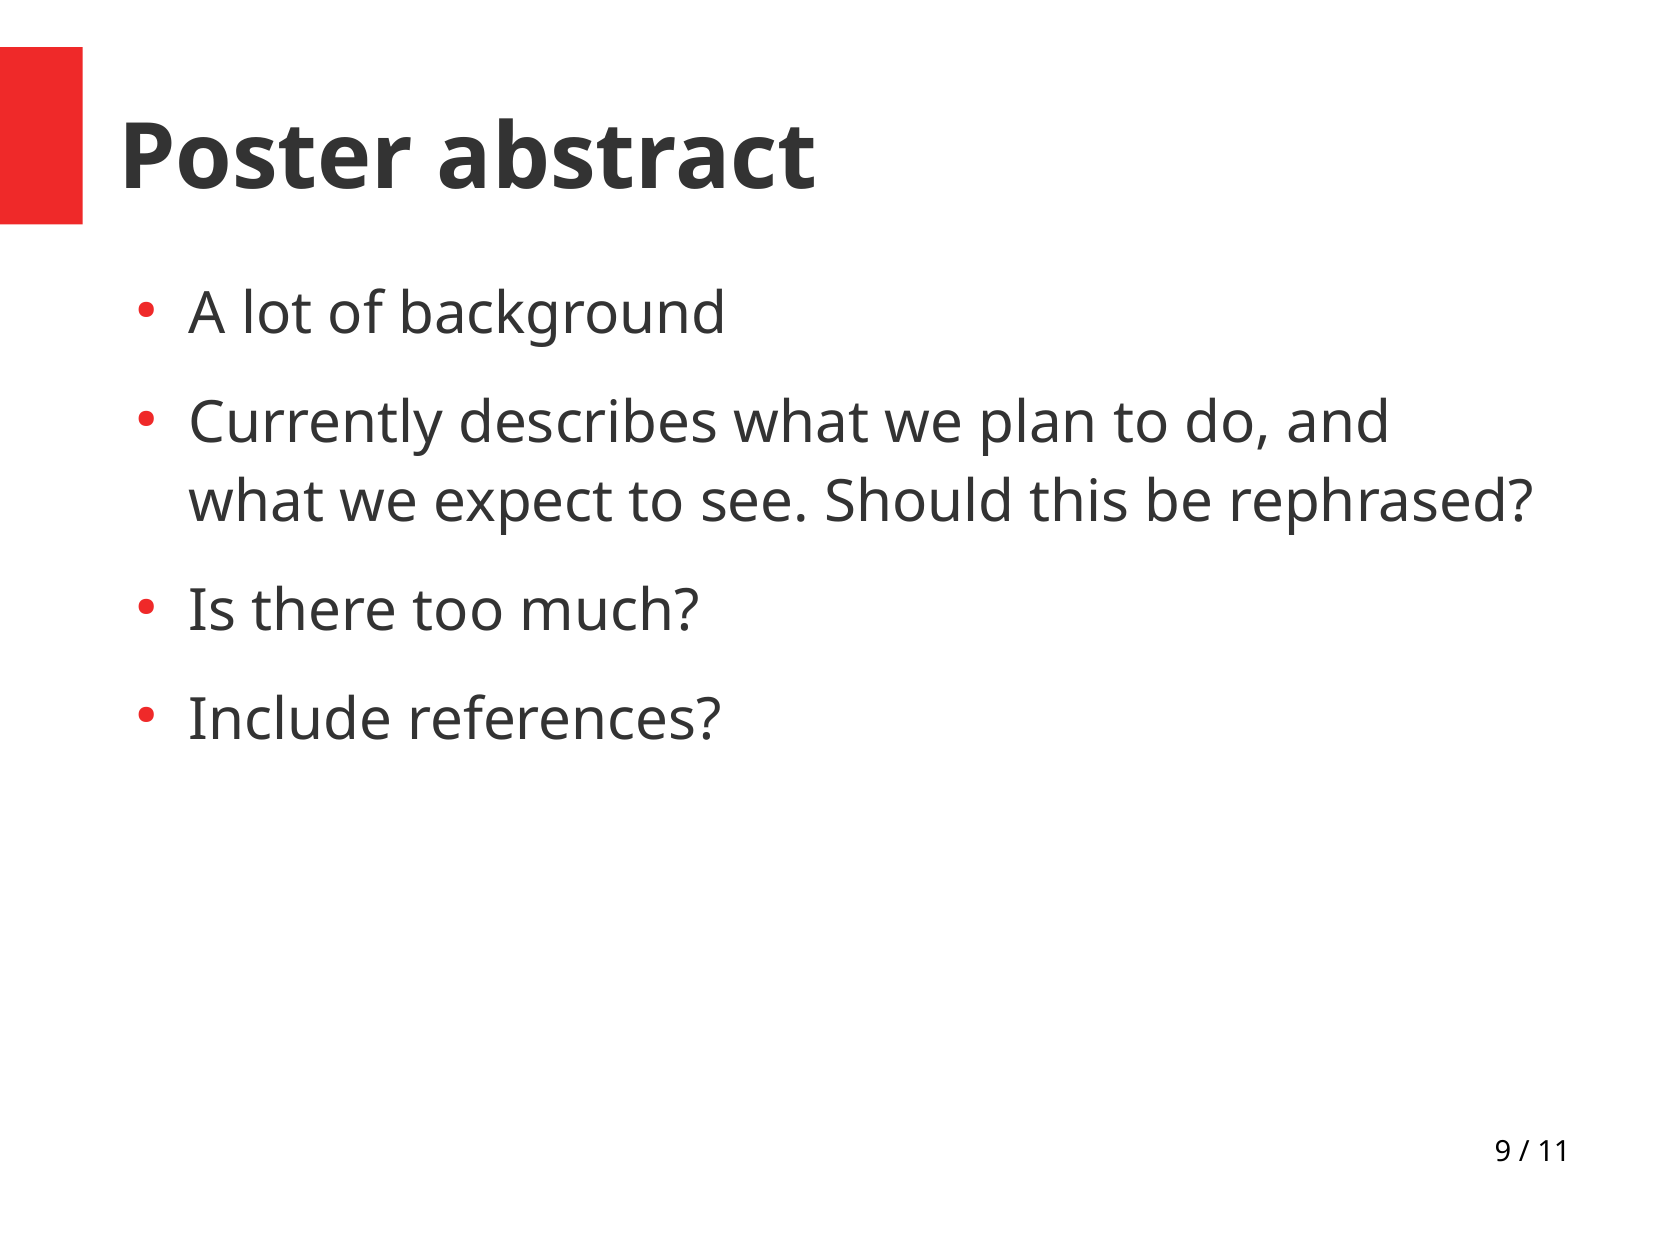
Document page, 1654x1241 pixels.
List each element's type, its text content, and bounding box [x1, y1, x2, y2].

title Poster abstract [118, 49, 1571, 257]
list A lot of background Currently describes what we plan to do, and what we expect to see. Should this be rephrased? Is there too much? Include references? [118, 271, 1536, 1074]
